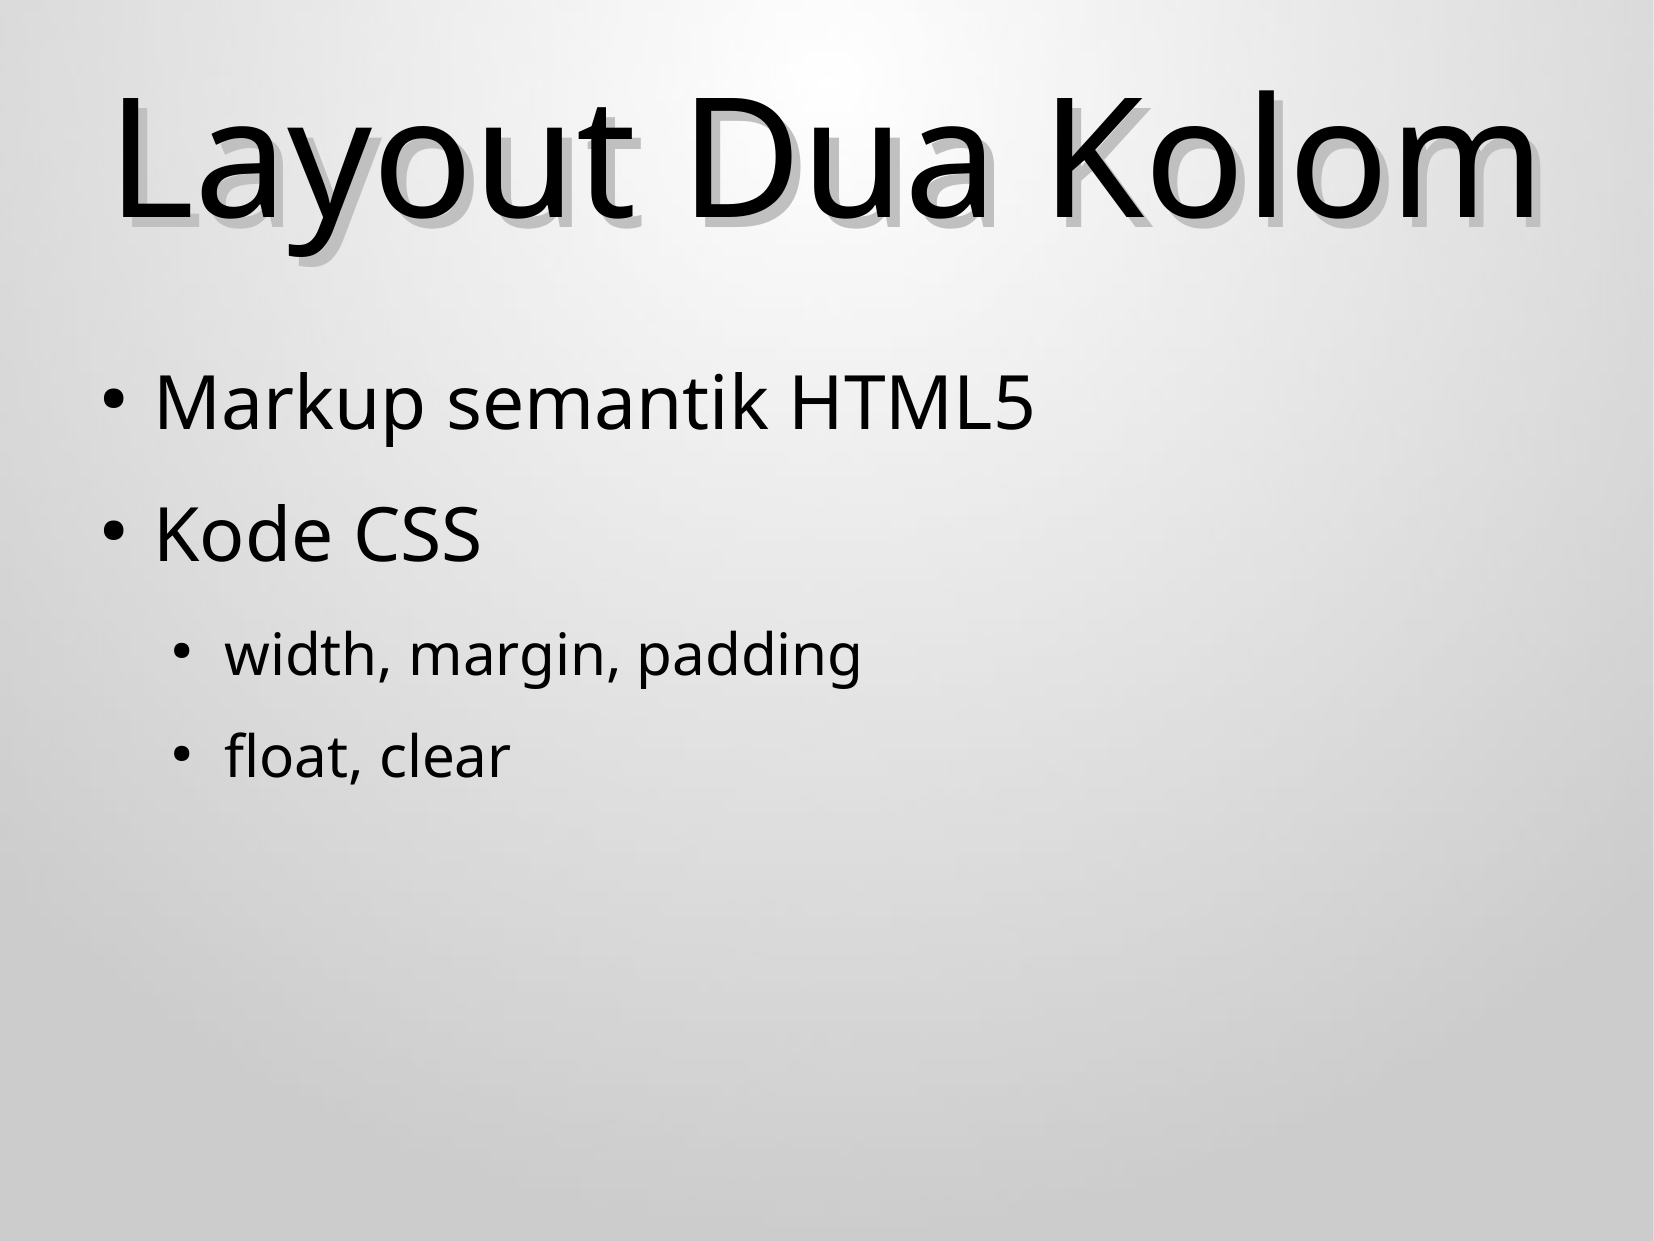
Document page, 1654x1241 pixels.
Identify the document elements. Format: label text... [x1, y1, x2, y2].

title Layout Dua Kolom [82, 49, 1571, 257]
picture [0, 0, 1654, 1241]
list Markup semantik HTML5 Kode CSS width, margin, padding float, clear [82, 349, 1571, 1168]
